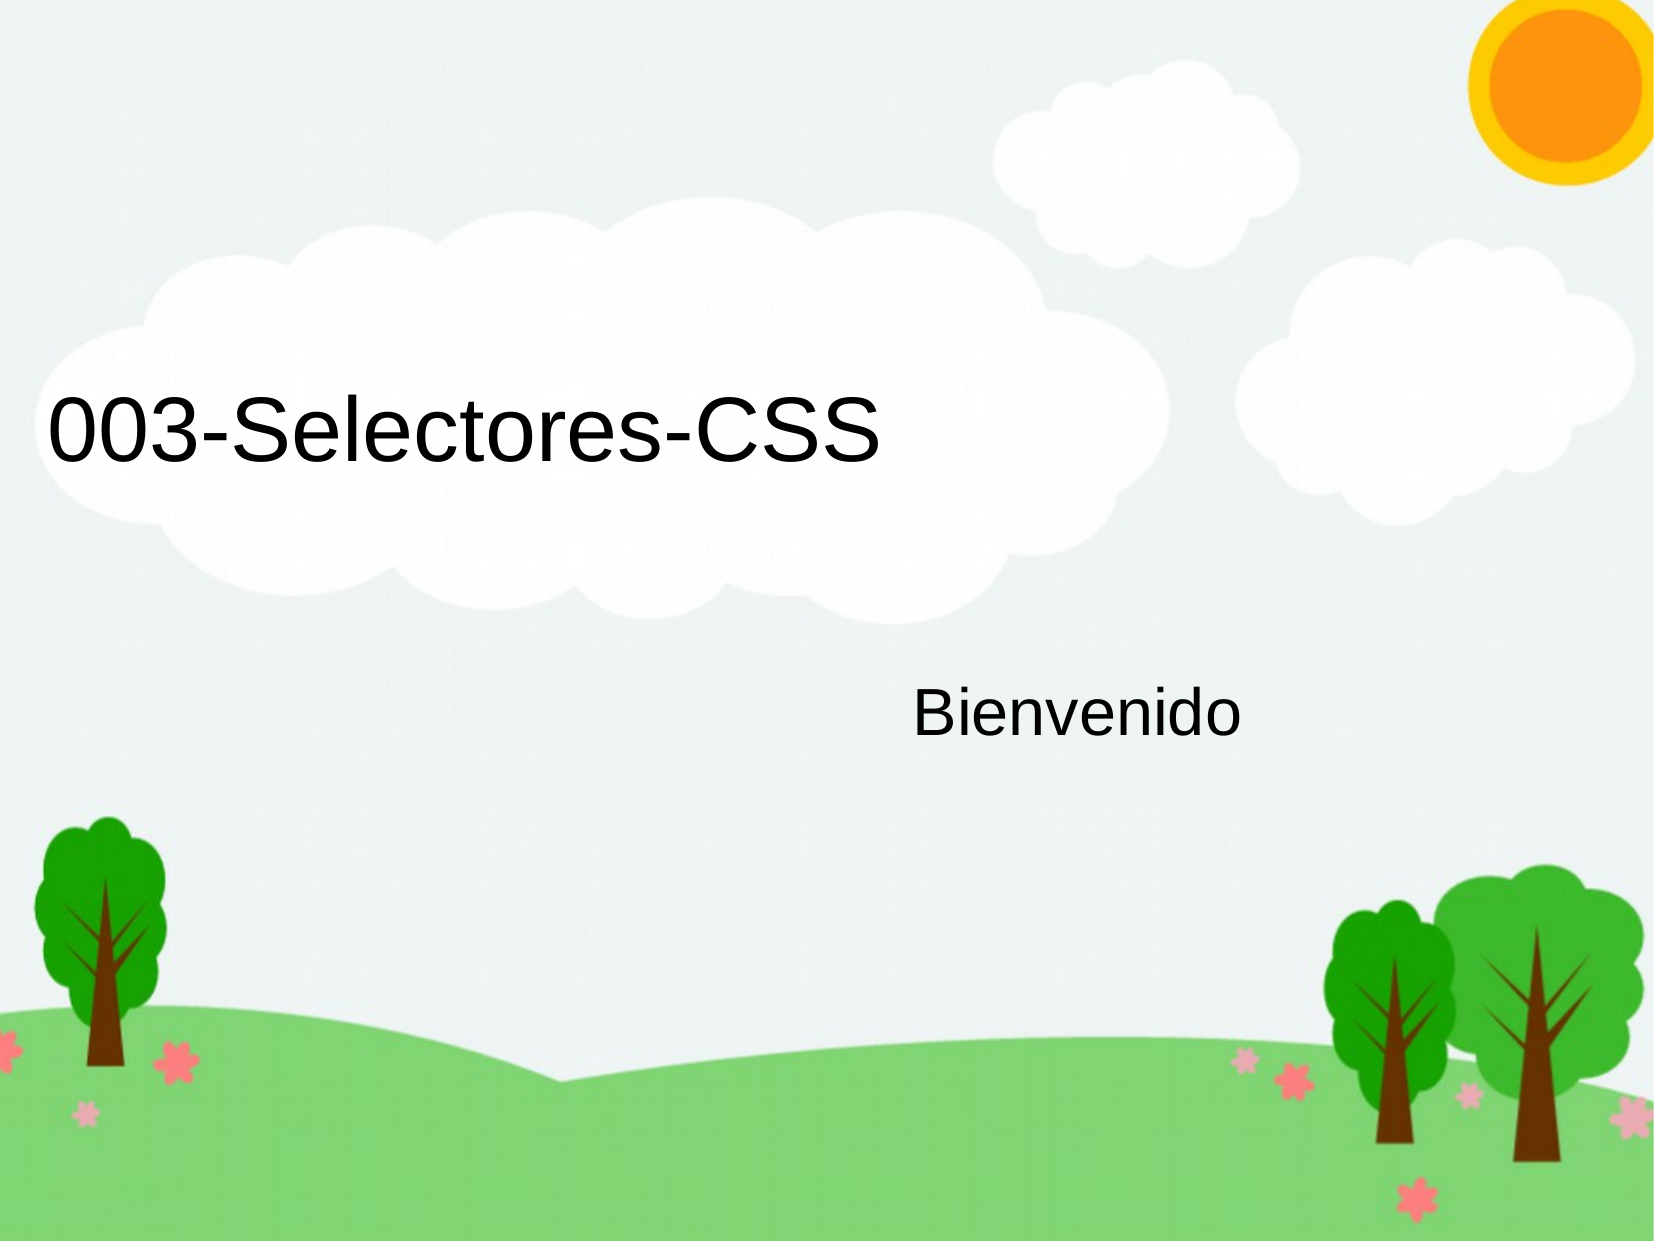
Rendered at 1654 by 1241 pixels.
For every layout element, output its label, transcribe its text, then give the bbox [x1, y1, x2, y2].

subtitle Bienvenido [661, 632, 1512, 792]
picture [0, 0, 1654, 1241]
title 003-Selectores-CSS [47, 283, 1512, 577]
